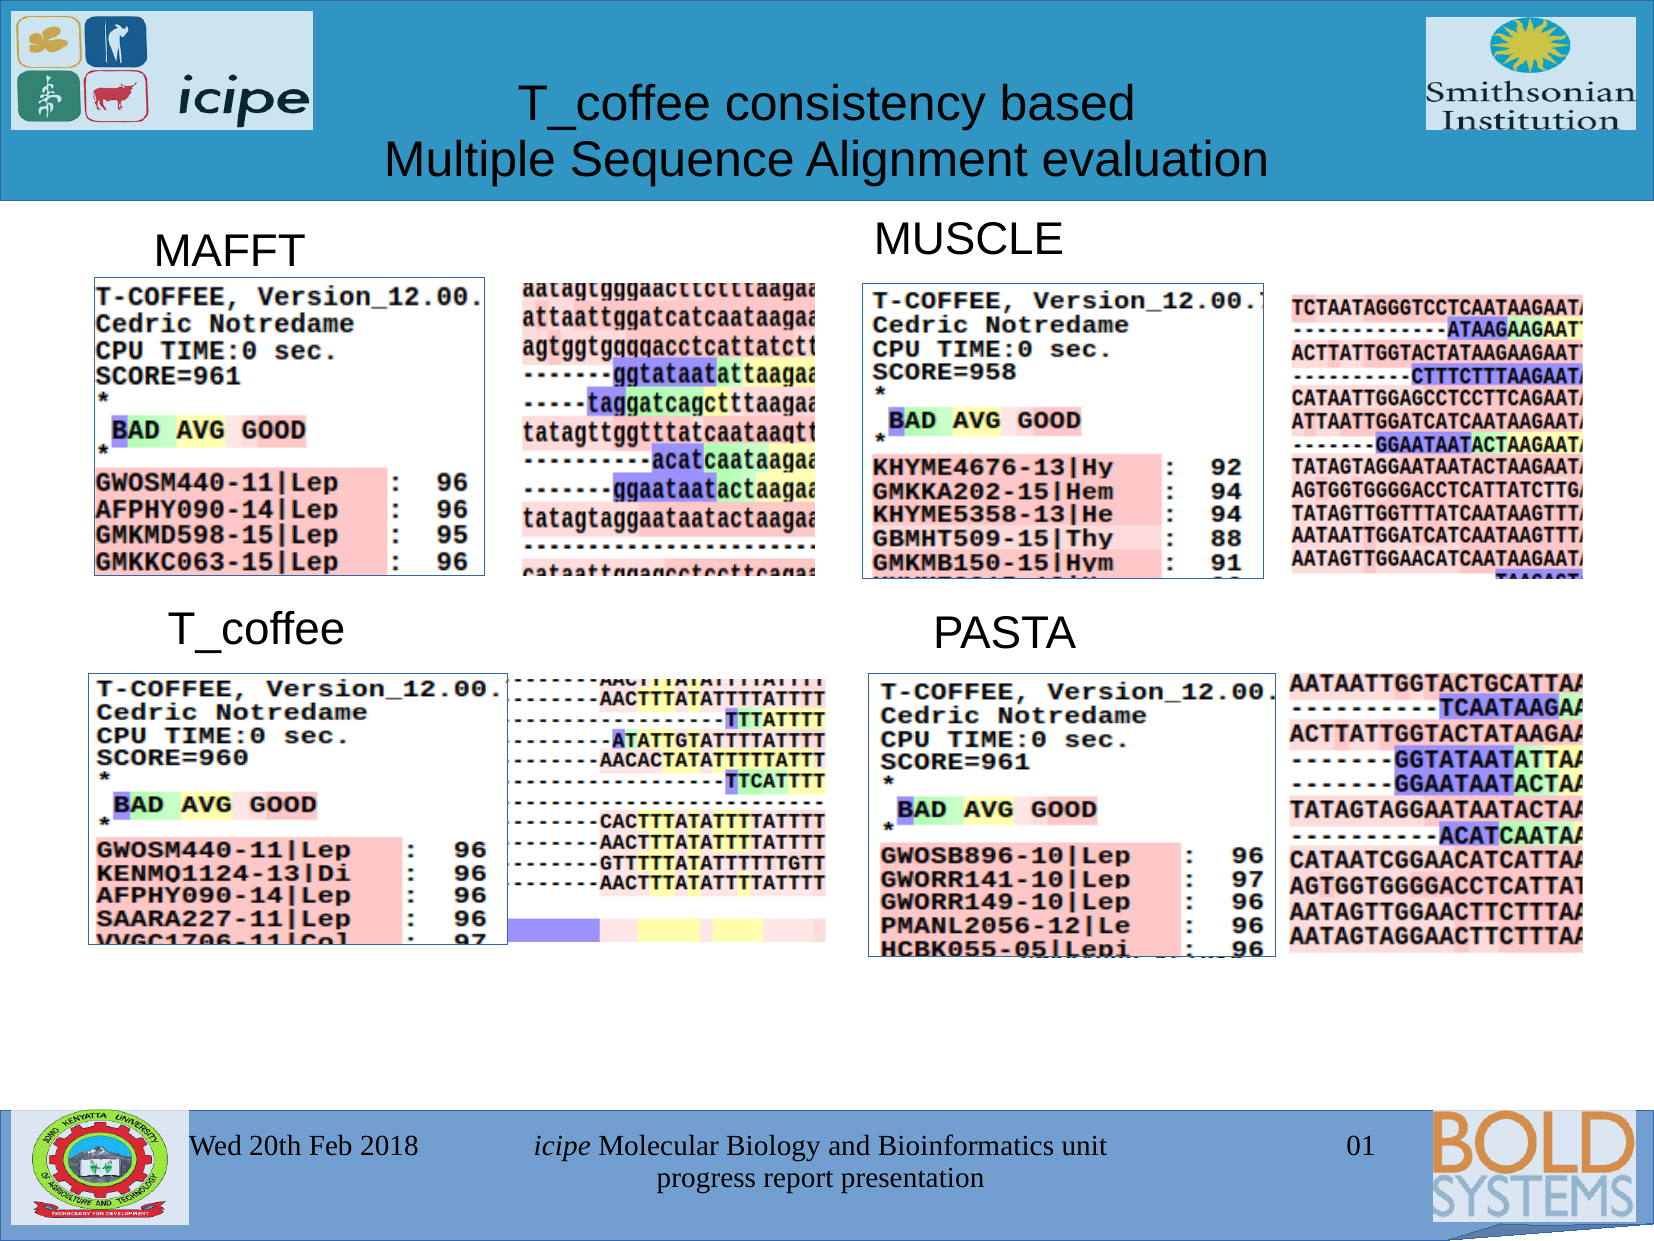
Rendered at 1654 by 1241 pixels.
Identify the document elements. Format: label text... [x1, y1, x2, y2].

picture [868, 673, 1276, 957]
list MUSCLE [803, 212, 1571, 650]
picture [1426, 17, 1636, 130]
title T_coffee consistency based Multiple Sequence Alignment evaluation [82, 49, 1571, 213]
list MAFFT [82, 225, 803, 569]
picture [94, 277, 815, 576]
list T_coffee [96, 603, 839, 1028]
list PASTA [862, 606, 1569, 1052]
picture [88, 673, 827, 945]
table_cell [11, 1104, 189, 1110]
picture [11, 11, 313, 130]
picture [1569, 673, 1583, 958]
picture [862, 283, 1583, 579]
